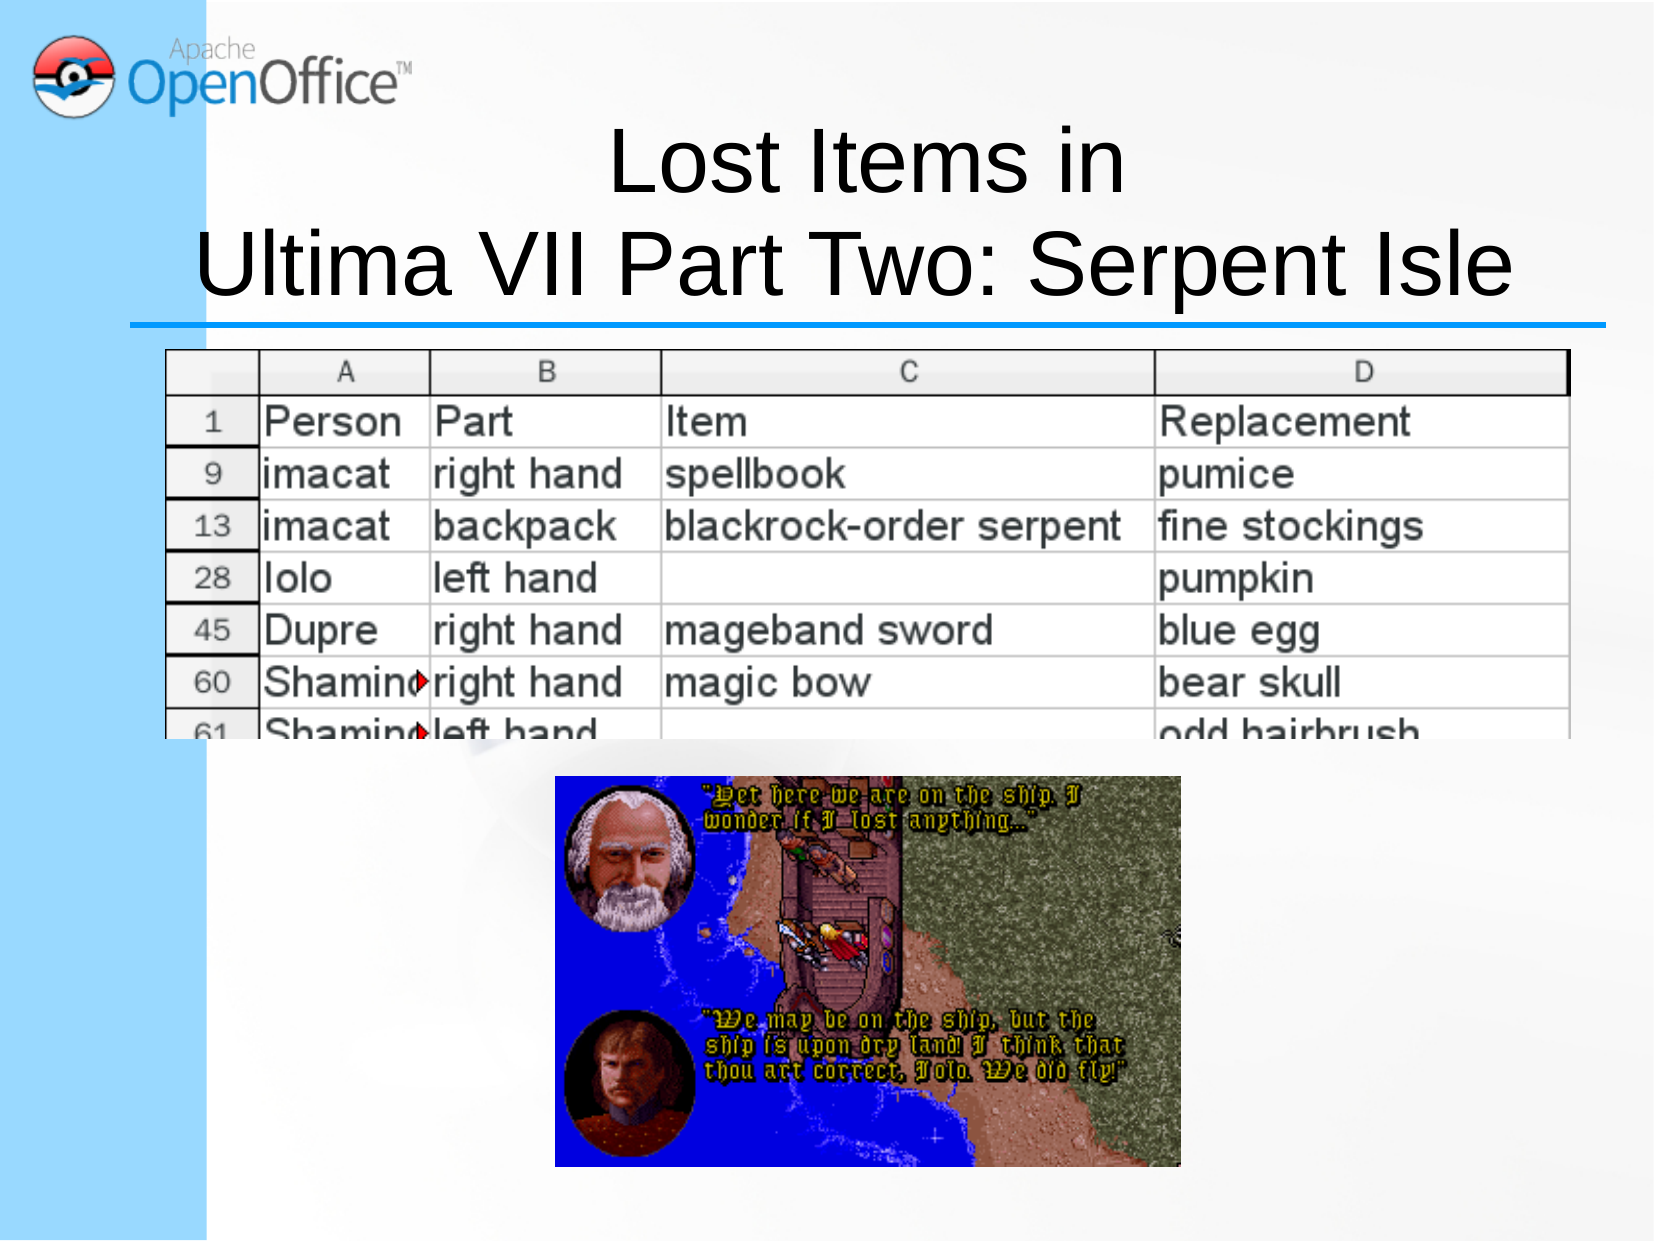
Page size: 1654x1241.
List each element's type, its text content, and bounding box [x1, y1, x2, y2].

picture [31, 2, 1654, 1241]
title Lost Items in Ultima VII Part Two: Serpent Isle [165, 108, 1571, 316]
